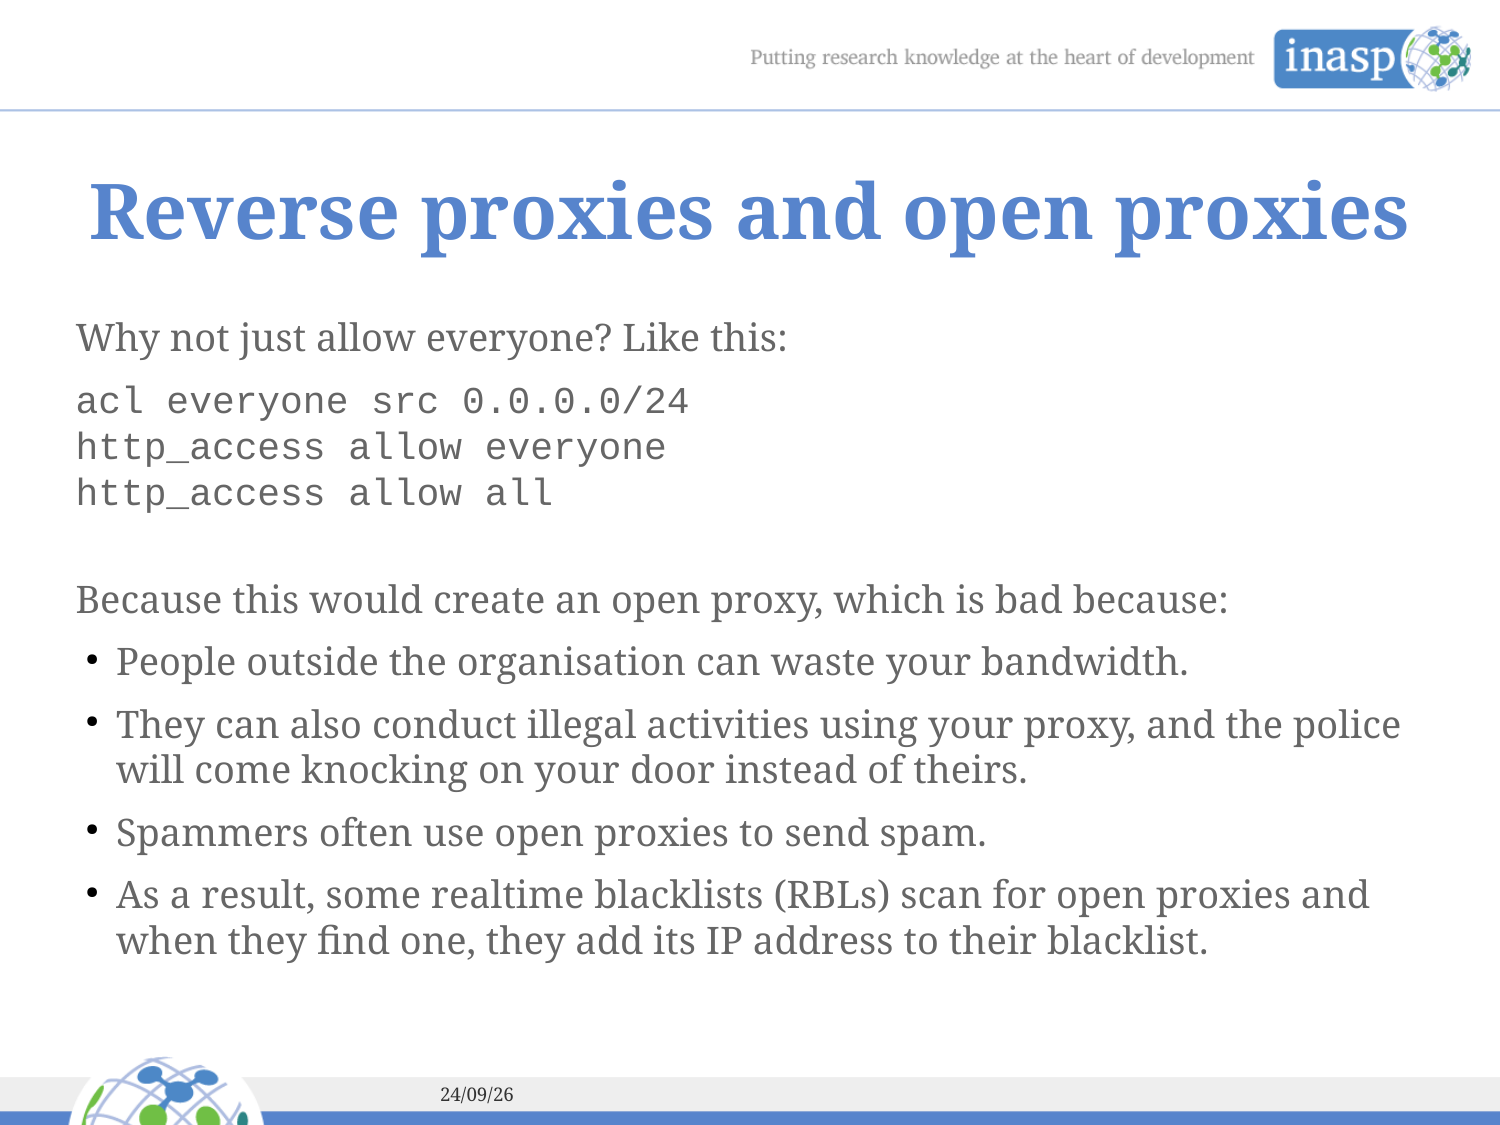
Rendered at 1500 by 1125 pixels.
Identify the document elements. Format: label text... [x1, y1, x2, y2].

picture [0, 0, 1500, 1125]
list Why not just allow everyone? Like this: acl everyone src 0.0.0.0/24 http_access allow everyone http_access allow all Because this would create an open proxy, which is bad because: People outside the organisation can waste your bandwidth. They can also conduct illegal activities using your proxy, and the police will come knocking on your door instead of theirs. Spammers often use open proxies to send spam. As a result, some realtime blacklists (RBLs) scan for open proxies and when they find one, they add its IP address to their blacklist. [75, 313, 1426, 967]
title Reverse proxies and open proxies [75, 129, 1426, 313]
